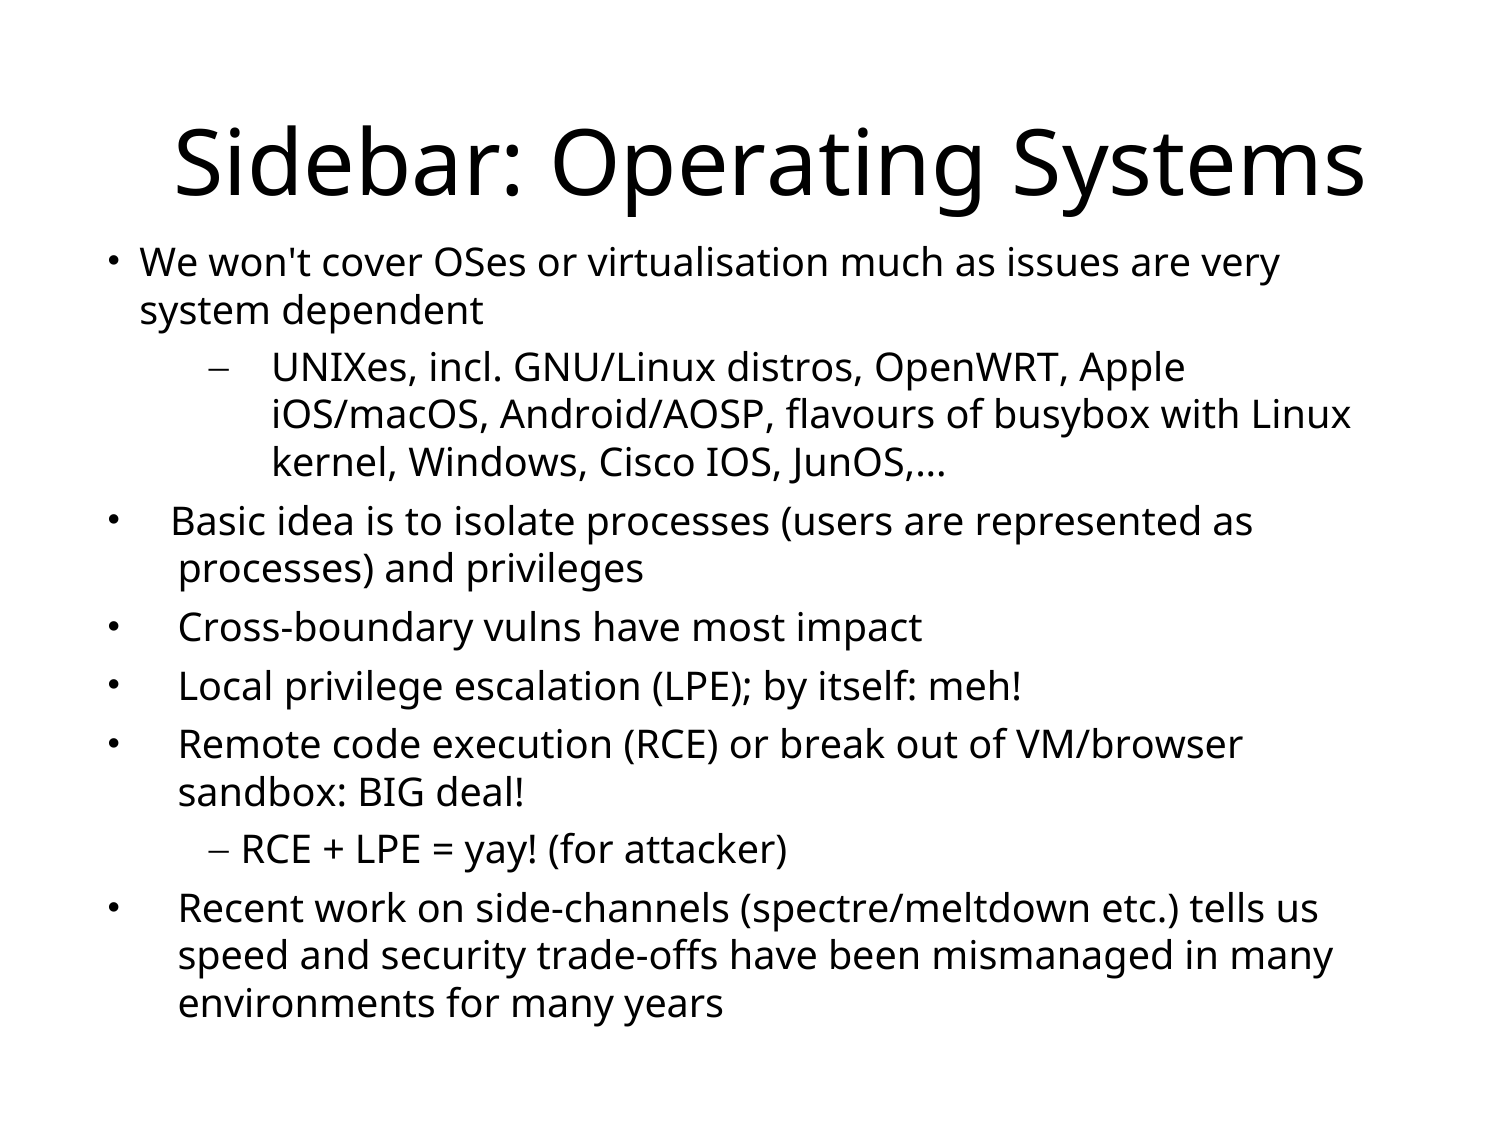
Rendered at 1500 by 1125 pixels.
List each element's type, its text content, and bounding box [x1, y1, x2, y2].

title Sidebar: Operating Systems [112, 44, 1430, 272]
list We won't cover OSes or virtualisation much as issues are very system dependent UNIXes, incl. GNU/Linux distros, OpenWRT, Apple iOS/macOS, Android/AOSP, flavours of busybox with Linux kernel, Windows, Cisco IOS, JunOS,... Basic idea is to isolate processes (users are represented as processes) and privileges Cross-boundary vulns have most impact Local privilege escalation (LPE); by itself: meh! Remote code execution (RCE) or break out of VM/browser sandbox: BIG deal! RCE + LPE = yay! (for attacker) Recent work on side-channels (spectre/meltdown etc.) tells us speed and security trade-offs have been mismanaged in many environments for many years [106, 236, 1382, 1028]
